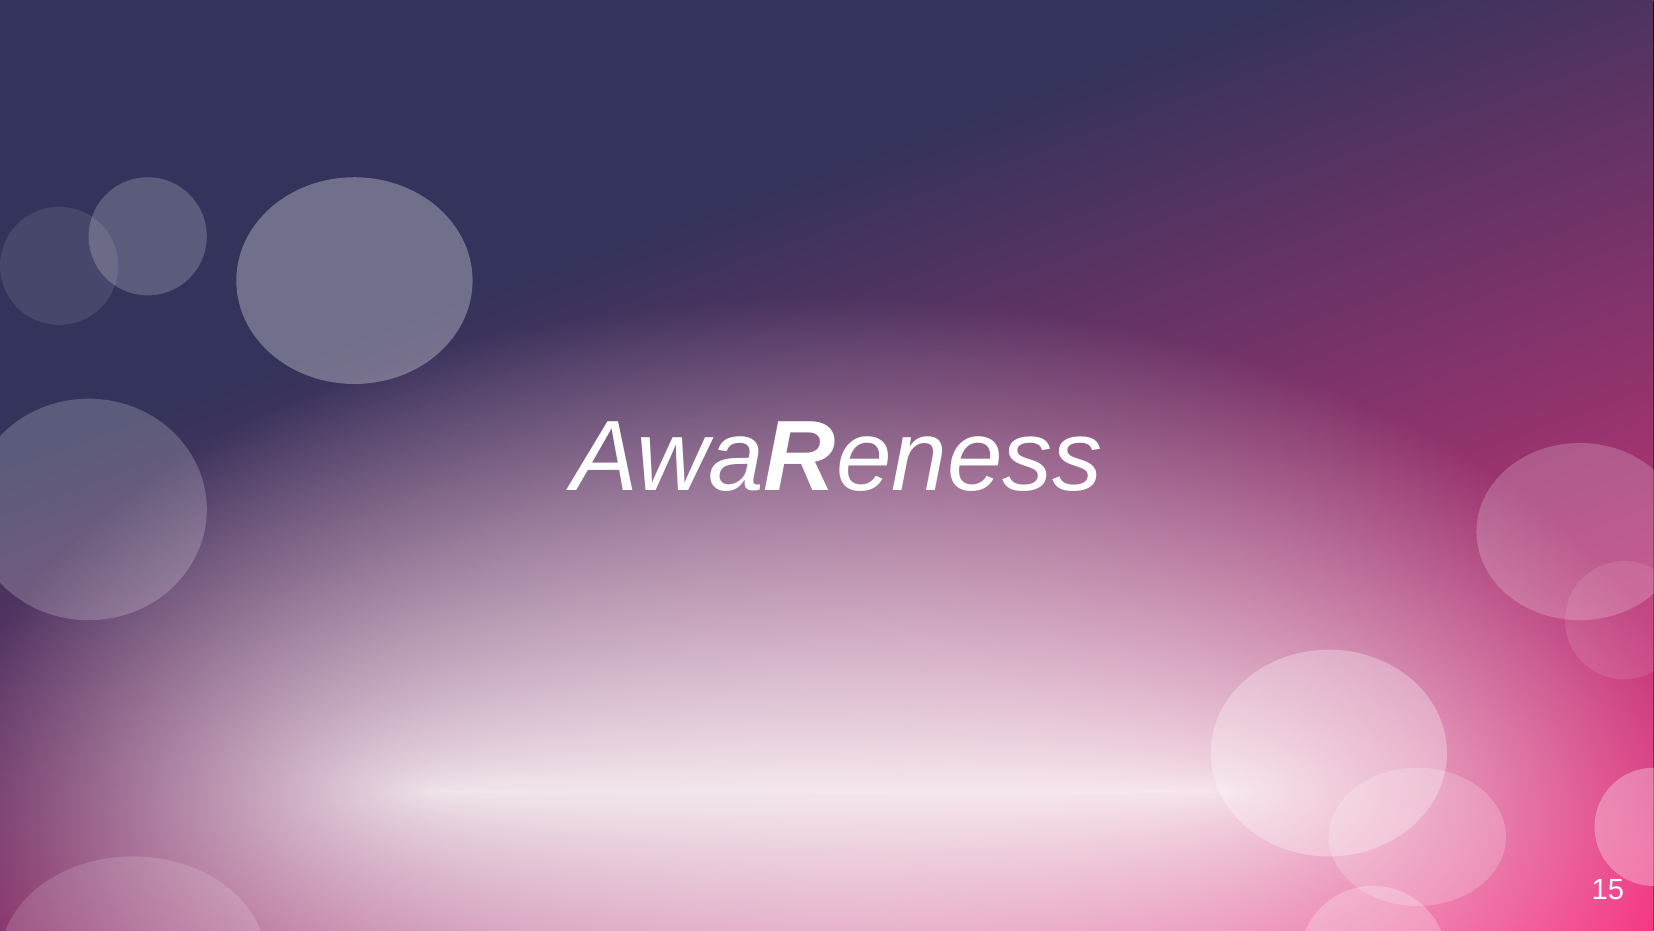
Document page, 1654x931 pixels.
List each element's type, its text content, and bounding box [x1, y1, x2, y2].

title AwaReness [98, 375, 1576, 538]
